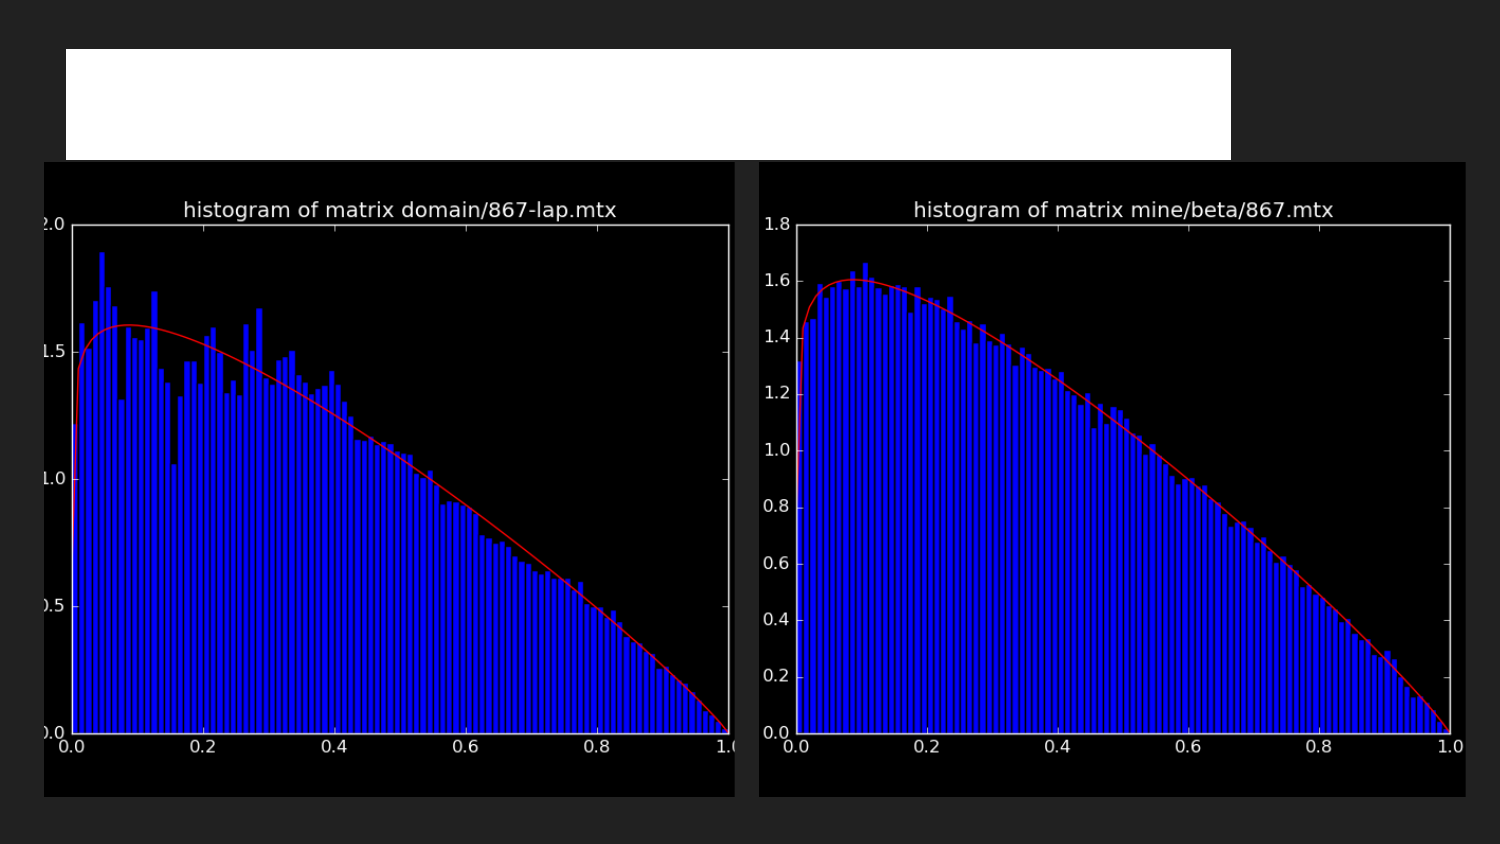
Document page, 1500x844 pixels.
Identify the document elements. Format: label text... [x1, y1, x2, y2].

picture [44, 162, 735, 797]
picture [759, 162, 1466, 797]
title Idea1: random beta matrix [51, 24, 1449, 177]
